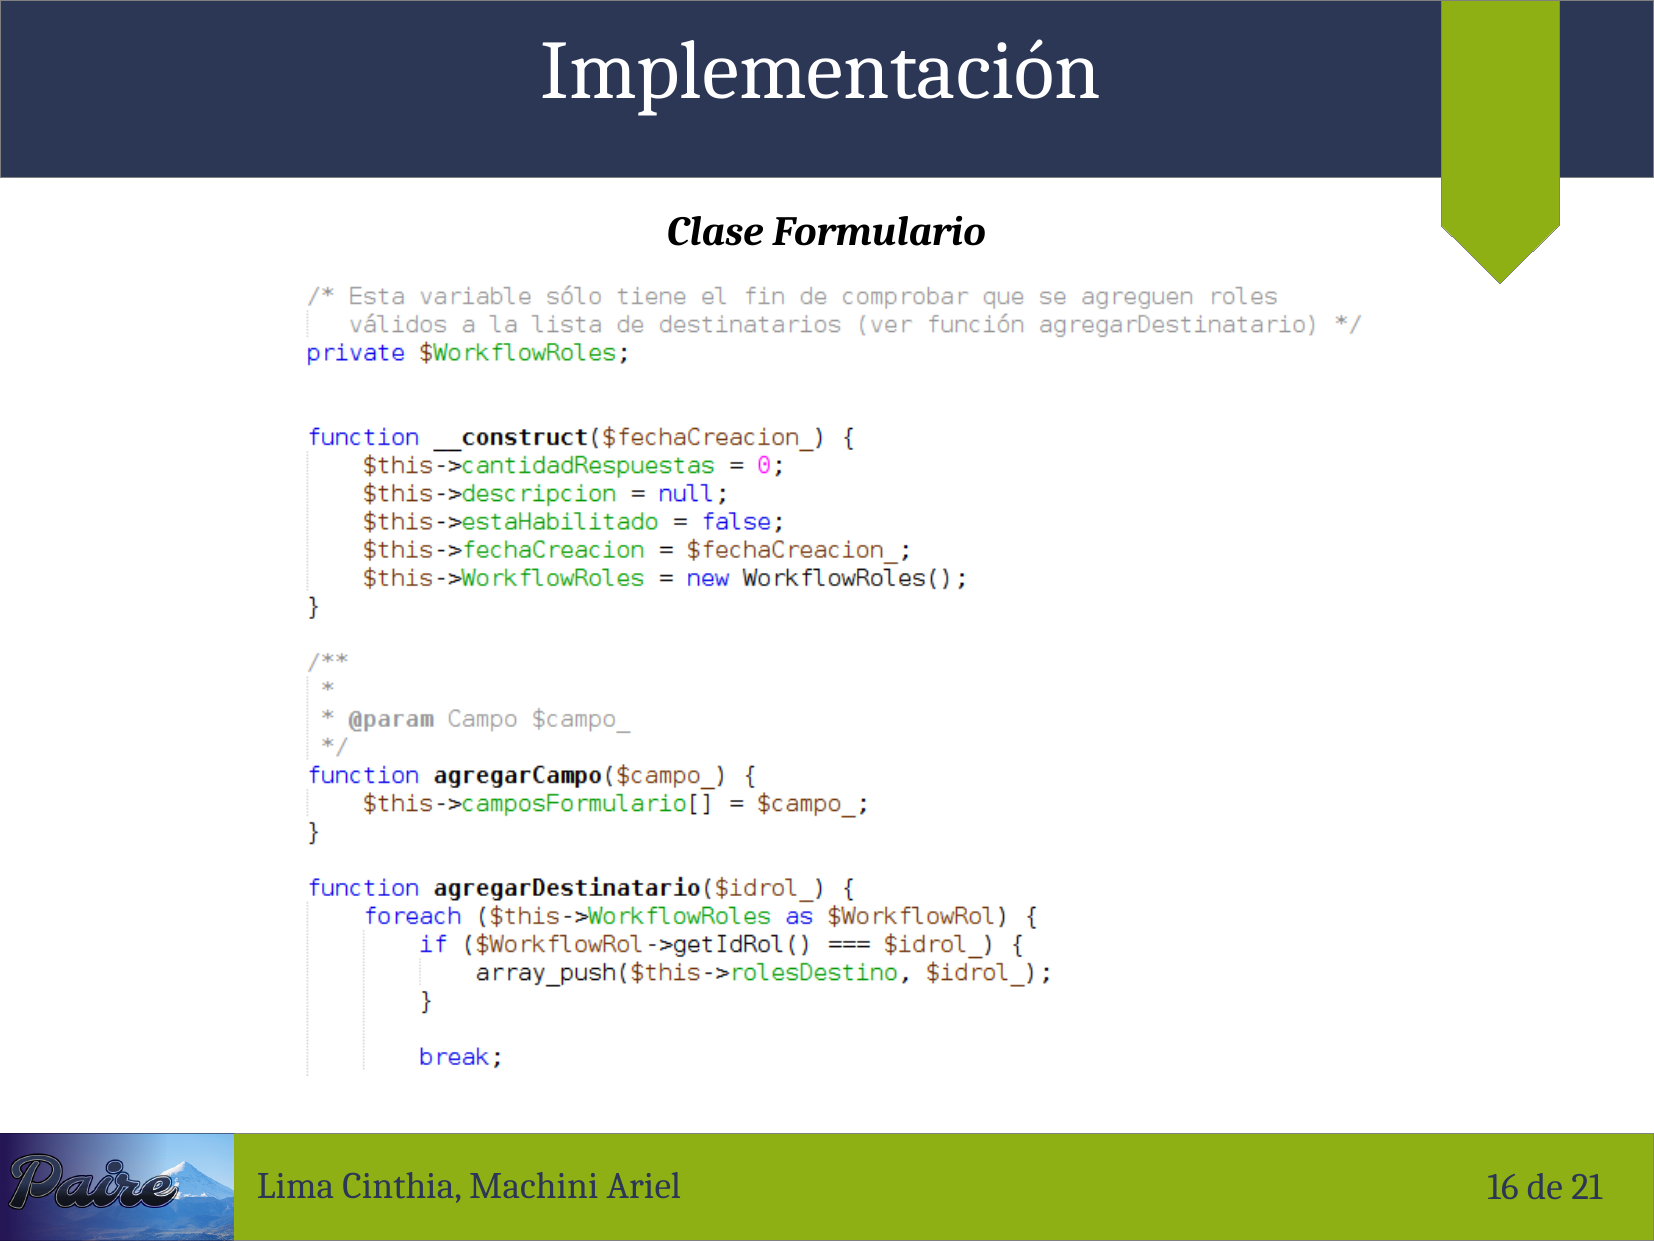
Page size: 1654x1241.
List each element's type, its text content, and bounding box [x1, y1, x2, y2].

picture [0, 1133, 234, 1241]
text_box Lima Cinthia, Machini Ariel [242, 1157, 715, 1217]
text_box <number> de 21 [1464, 1158, 1654, 1241]
text_box [0, 0, 1654, 284]
text_box Clase Formulario [596, 200, 1058, 259]
text_box Implementación [342, 15, 1300, 130]
picture [285, 259, 1369, 1076]
text_box [234, 1133, 1654, 1241]
